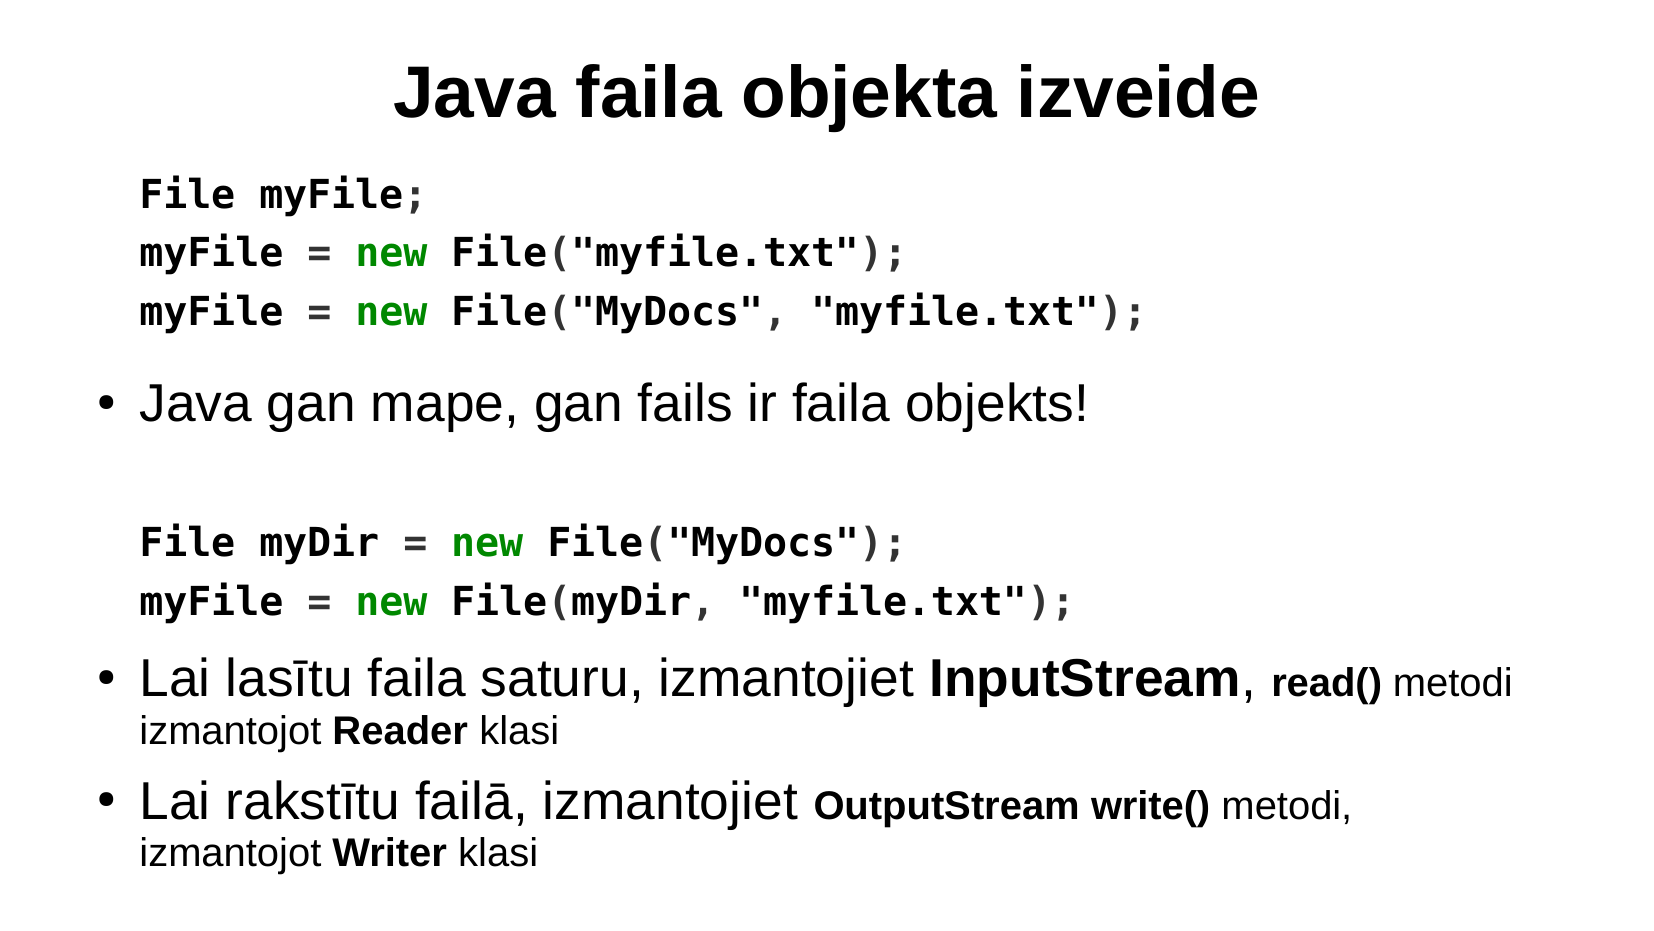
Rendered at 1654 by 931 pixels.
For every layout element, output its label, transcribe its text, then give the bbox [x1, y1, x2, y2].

list File myFile; myFile = new File("myfile.txt"); myFile = new File("MyDocs", "myfile.txt"); Java gan mape, gan fails ir faila objekts! File myDir = new File("MyDocs"); myFile = new File(myDir, "myfile.txt"); Lai lasītu faila saturu, izmantojiet InputStream, read() metodi izmantojot Reader klasi Lai rakstītu failā, izmantojiet OutputStream write() metodi, izmantojot Writer klasi [82, 159, 1538, 877]
title Java faila objekta izveide [82, 37, 1571, 147]
